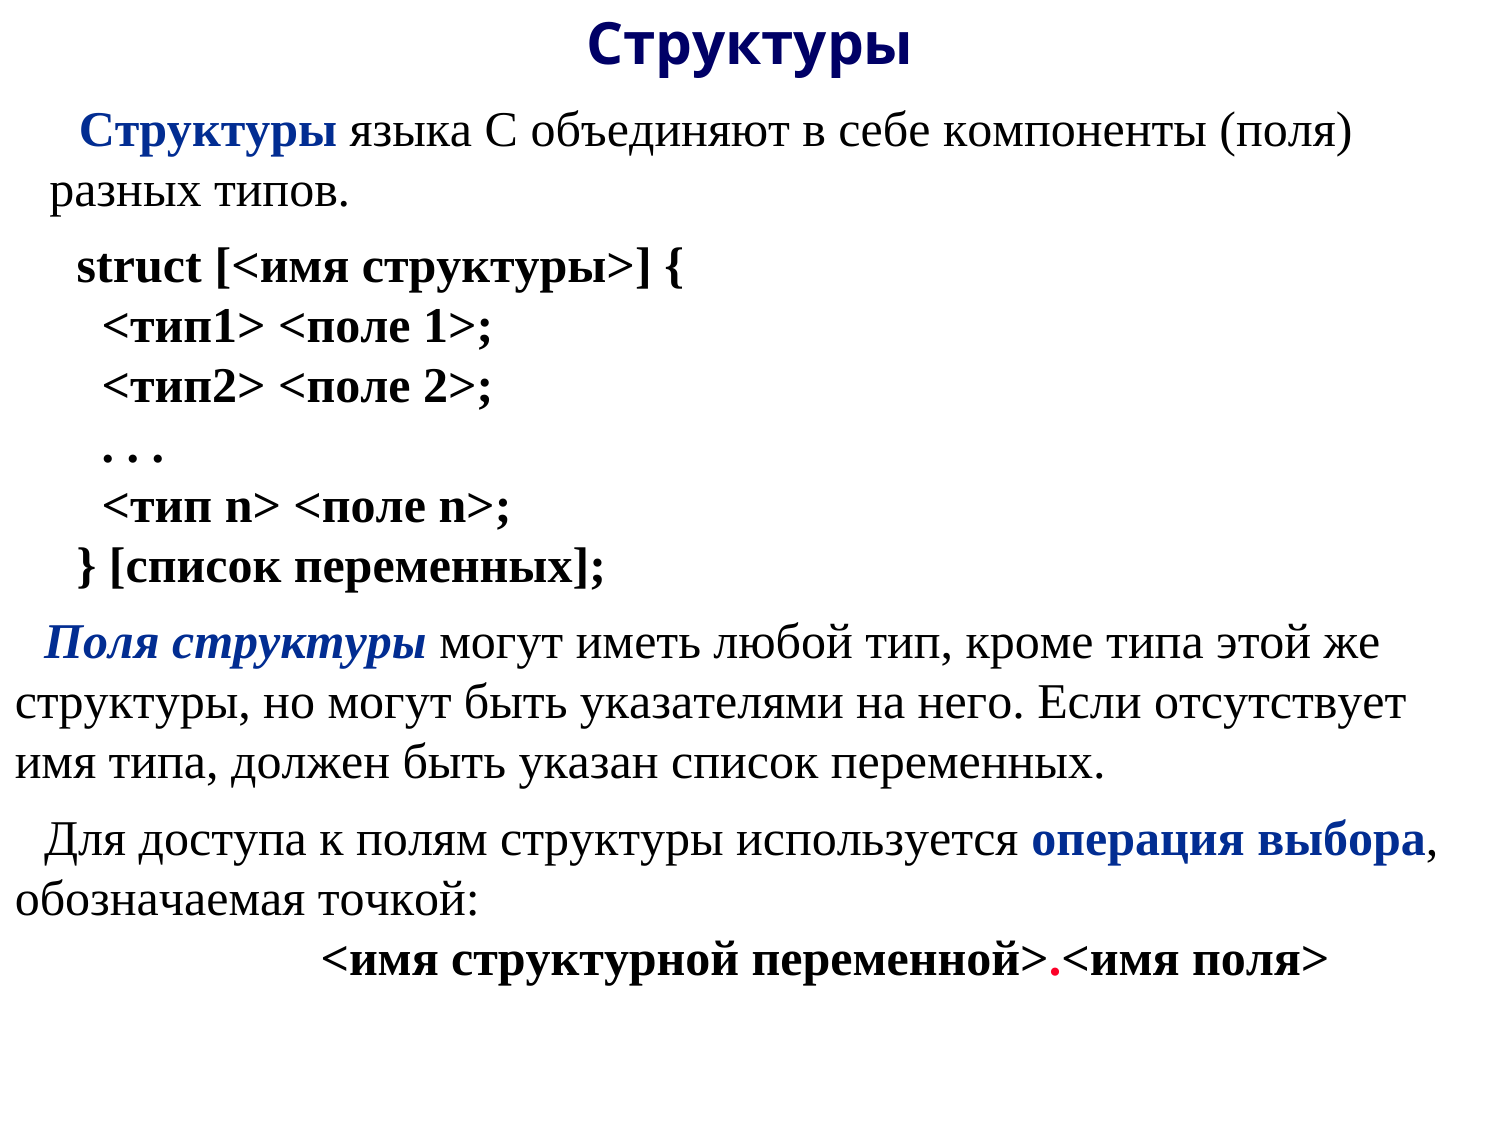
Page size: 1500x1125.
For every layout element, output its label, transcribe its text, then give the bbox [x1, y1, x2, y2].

text_box struct [<имя структуры>] { <тип1> <поле 1>; <тип2> <поле 2>; . . . <тип n> <поле n>; } [список переменных]; [61, 224, 1439, 601]
text_box Для доступа к полям структуры используется операция выбора, обозначаемая точкой: <имя структурной переменной>.<имя поля> [0, 797, 1500, 994]
text_box Структуры [0, 0, 1500, 83]
text_box Поля структуры могут иметь любой тип, кроме типа этой же структуры, но могут быть указателями на него. Если отсутствует имя типа, должен быть указан список переменных. [0, 601, 1500, 797]
text_box Структуры языка С объединяют в себе компоненты (поля) разных типов. [34, 88, 1466, 225]
